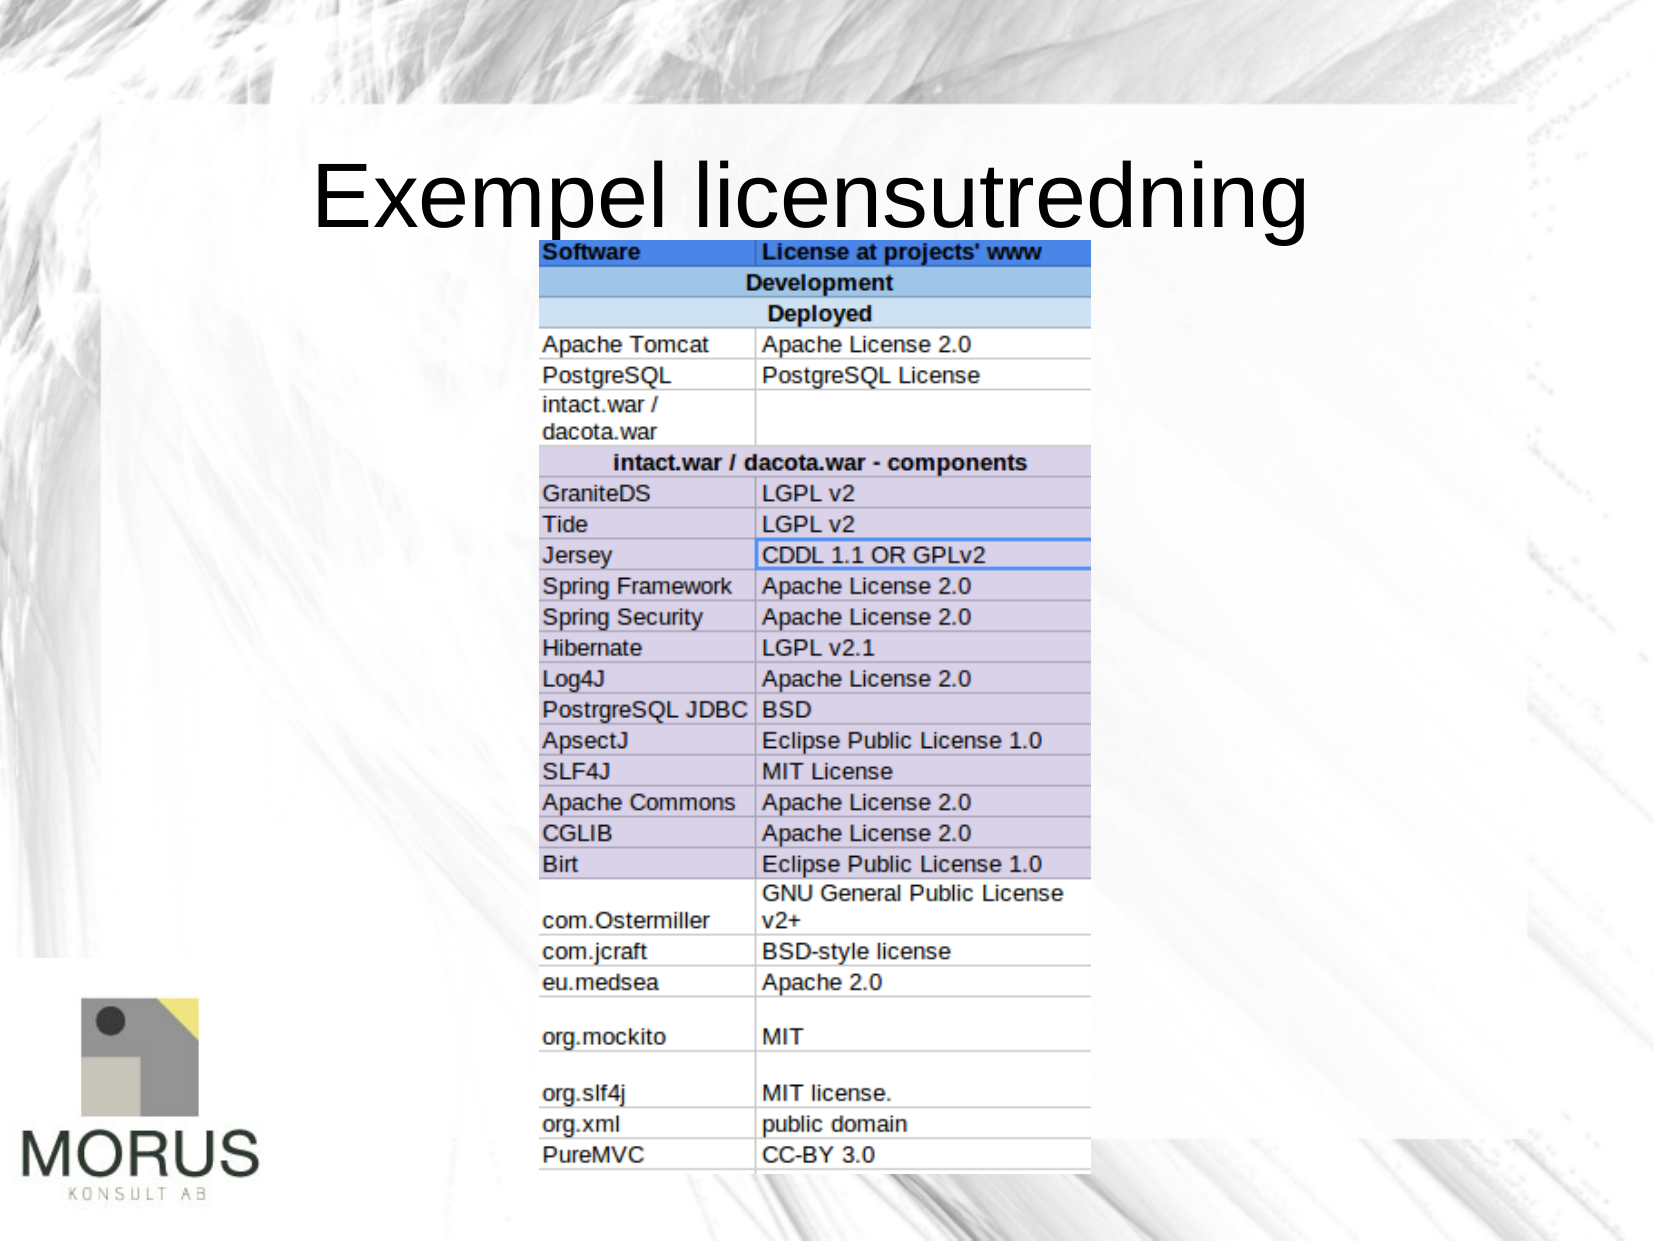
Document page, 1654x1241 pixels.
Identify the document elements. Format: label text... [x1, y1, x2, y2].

picture [0, 0, 1654, 1241]
title Exempel licensutredning [118, 112, 1506, 281]
